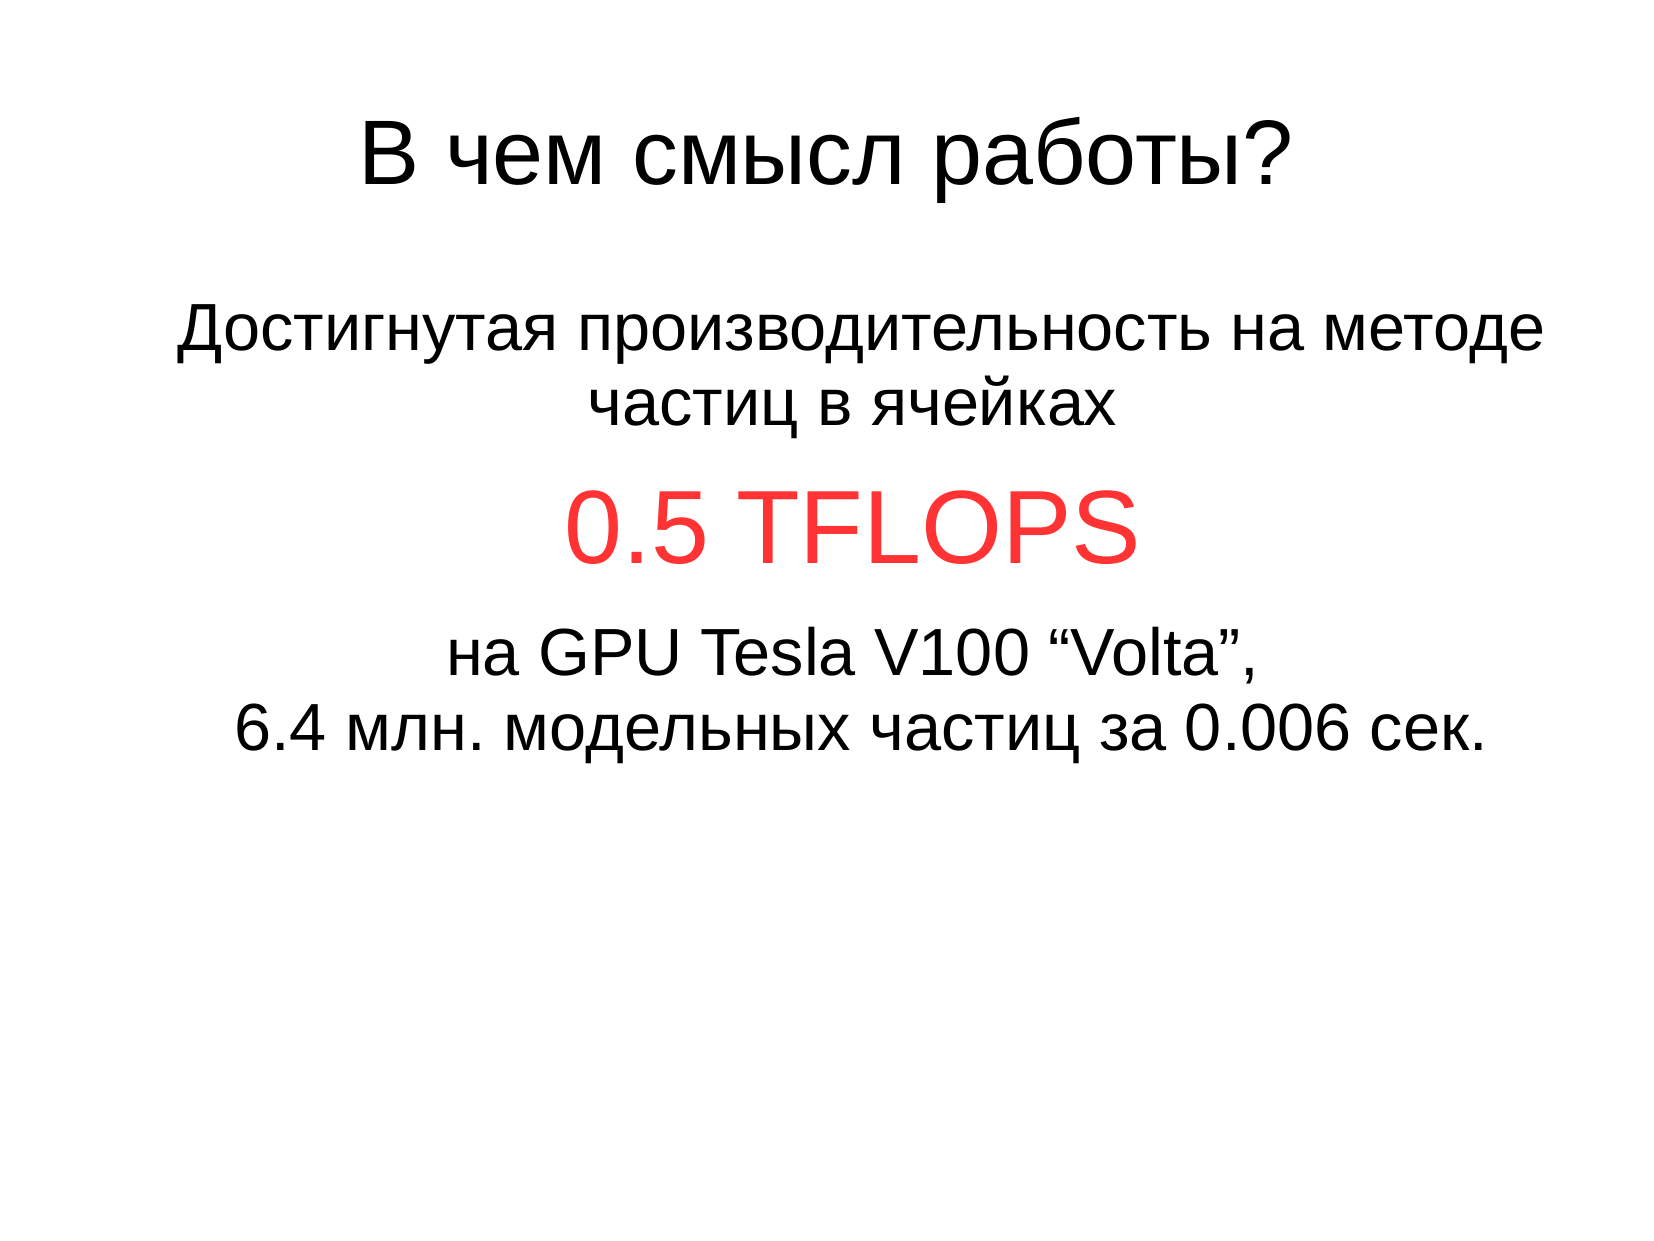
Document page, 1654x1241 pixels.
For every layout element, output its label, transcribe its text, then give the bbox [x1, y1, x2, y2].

title В чем смысл работы? [82, 49, 1571, 257]
list Достигнутая производительность на методе частиц в ячейках 0.5 TFLOPS на GPU Tesla V100 “Volta”, 6.4 млн. модельных частиц за 0.006 сек. [82, 290, 1571, 1010]
